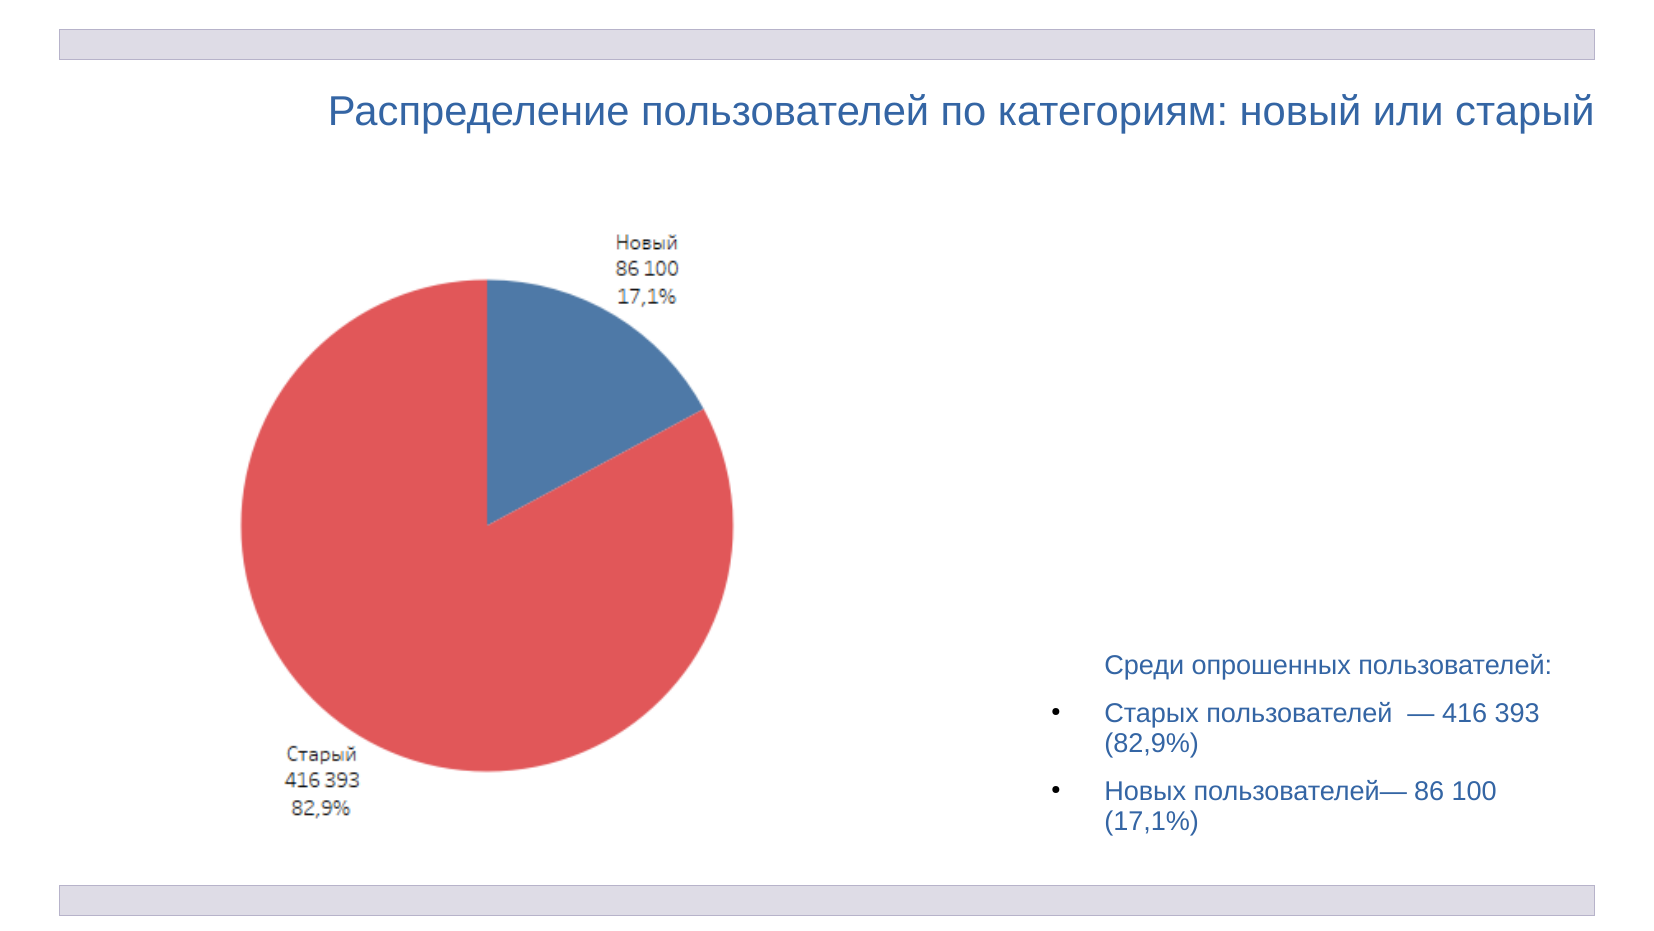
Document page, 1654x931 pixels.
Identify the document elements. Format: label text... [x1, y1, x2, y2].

list Среди опрошенных пользователей: Старых пользователей — 416 393 (82,9%) Новых пользователей— 86 100 (17,1%) [1033, 649, 1595, 857]
text_box [59, 885, 1595, 916]
picture [206, 225, 782, 827]
text_box [59, 29, 1595, 60]
title Распределение пользователей по категориям: новый или старый [106, 73, 1595, 148]
